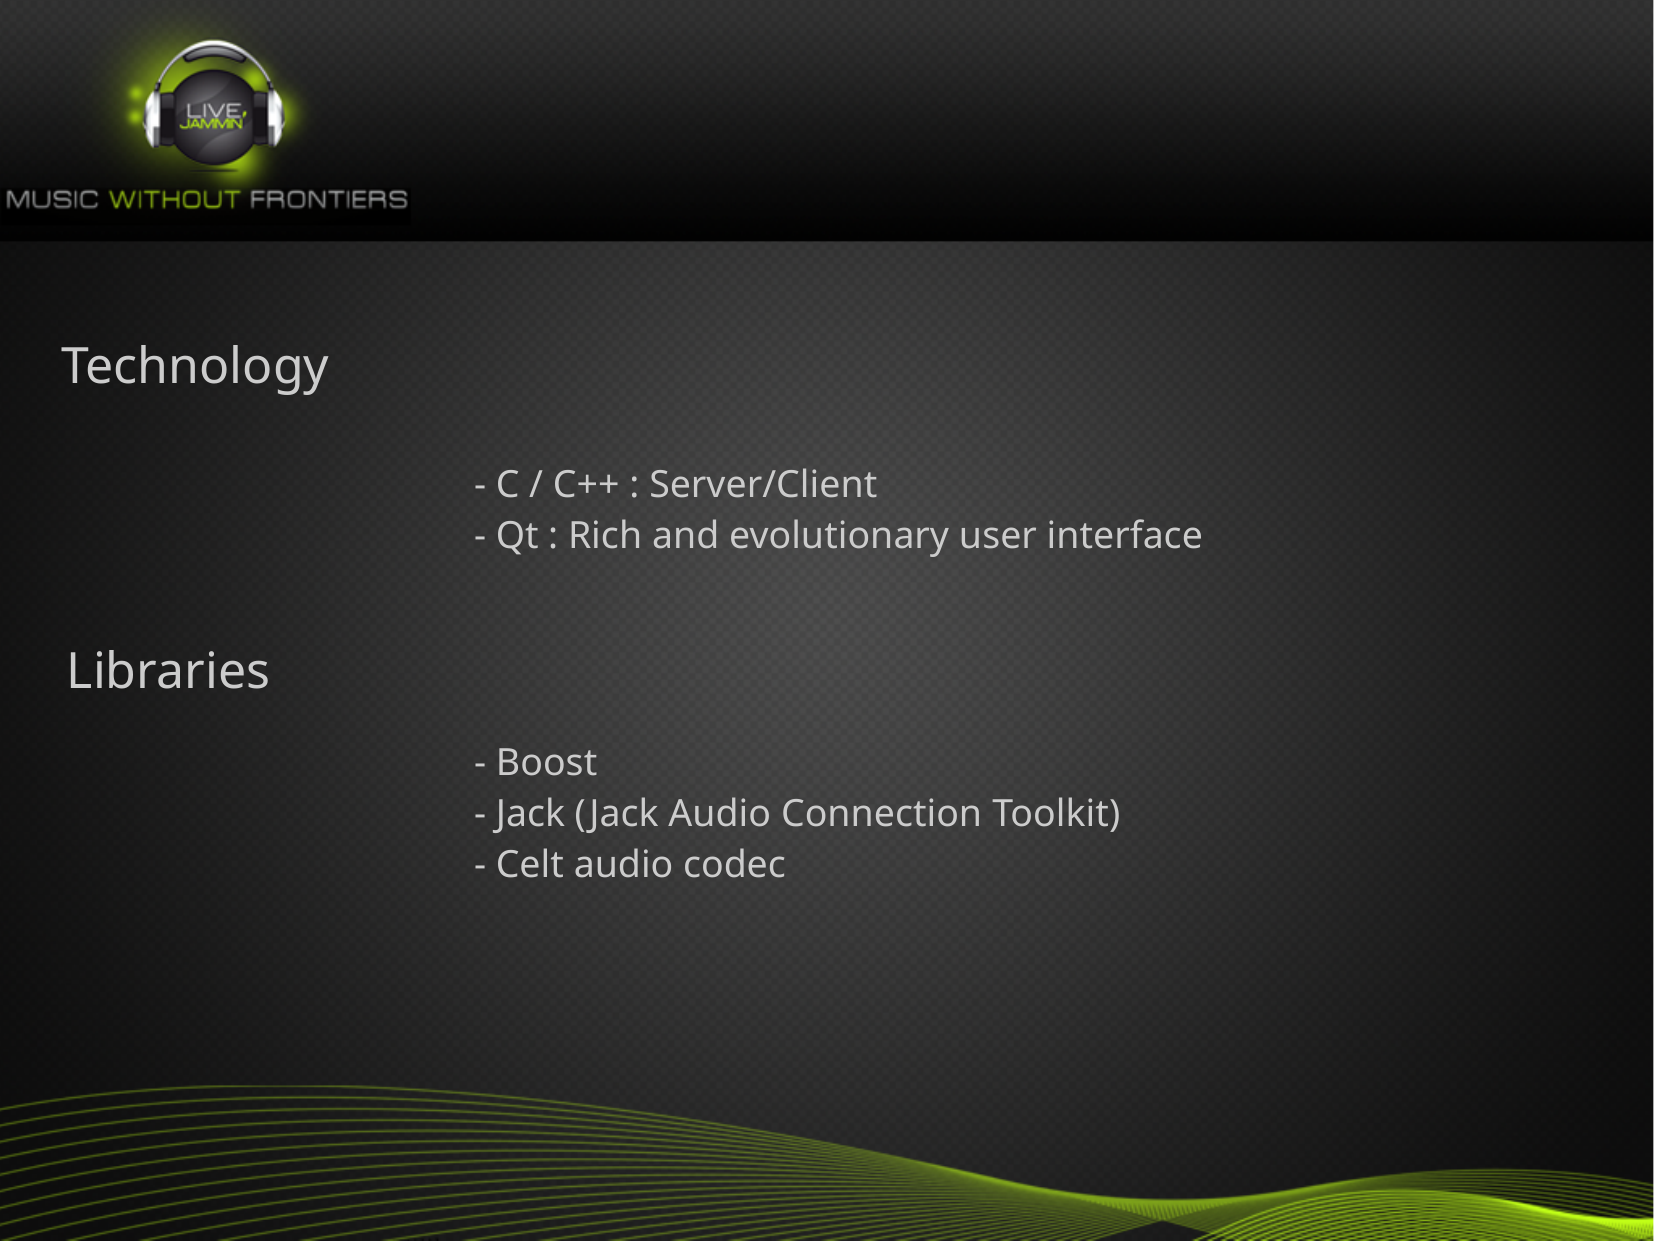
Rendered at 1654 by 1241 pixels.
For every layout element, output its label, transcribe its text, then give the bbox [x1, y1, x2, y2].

picture [0, 0, 1654, 1241]
text_box Technology [46, 322, 325, 413]
text_box - C / C++ : Server/Client - Qt : Rich and evolutionary user interface [459, 450, 1207, 578]
text_box - Boost - Jack (Jack Audio Connection Toolkit) - Celt audio codec [459, 727, 1124, 912]
text_box Libraries [52, 628, 284, 719]
